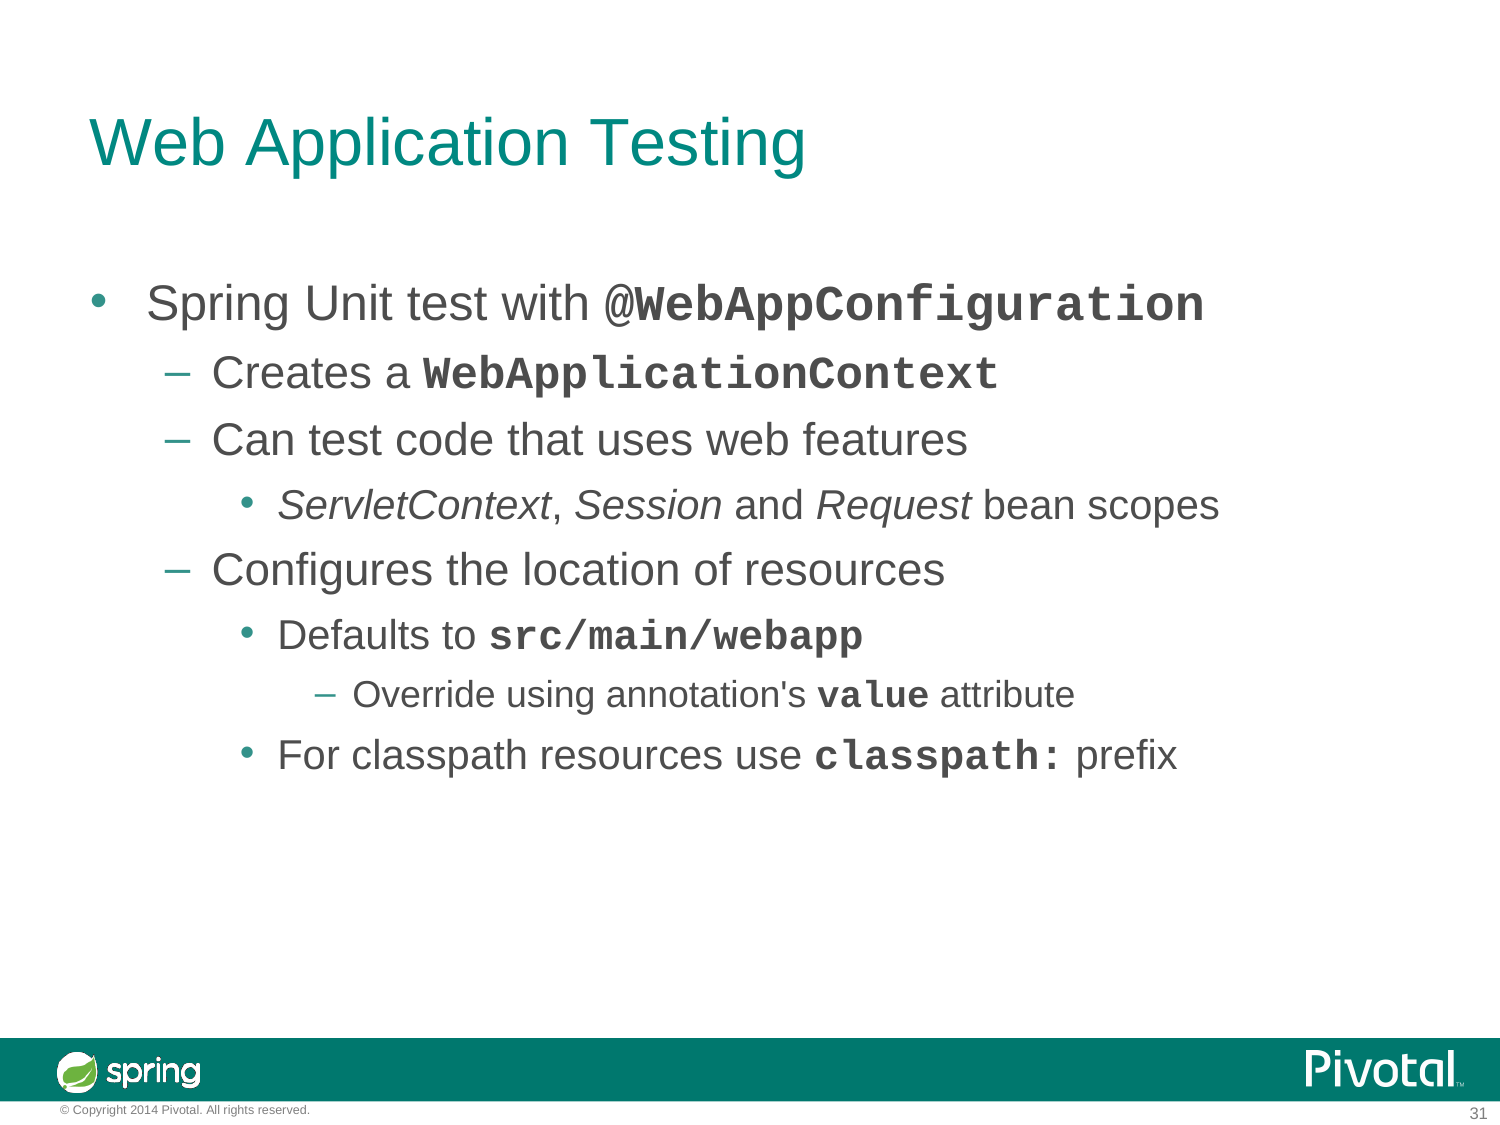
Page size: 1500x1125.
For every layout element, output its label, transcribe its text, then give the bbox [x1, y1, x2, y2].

picture [32, 1041, 210, 1103]
list Spring Unit test with @WebAppConfiguration Creates a WebApplicationContext Can test code that uses web features ServletContext, Session and Request bean scopes Configures the location of resources Defaults to src/main/webapp Override using annotation's value attribute For classpath resources use classpath: prefix [75, 262, 1426, 791]
picture [1306, 1050, 1464, 1087]
title Web Application Testing [75, 45, 1426, 233]
